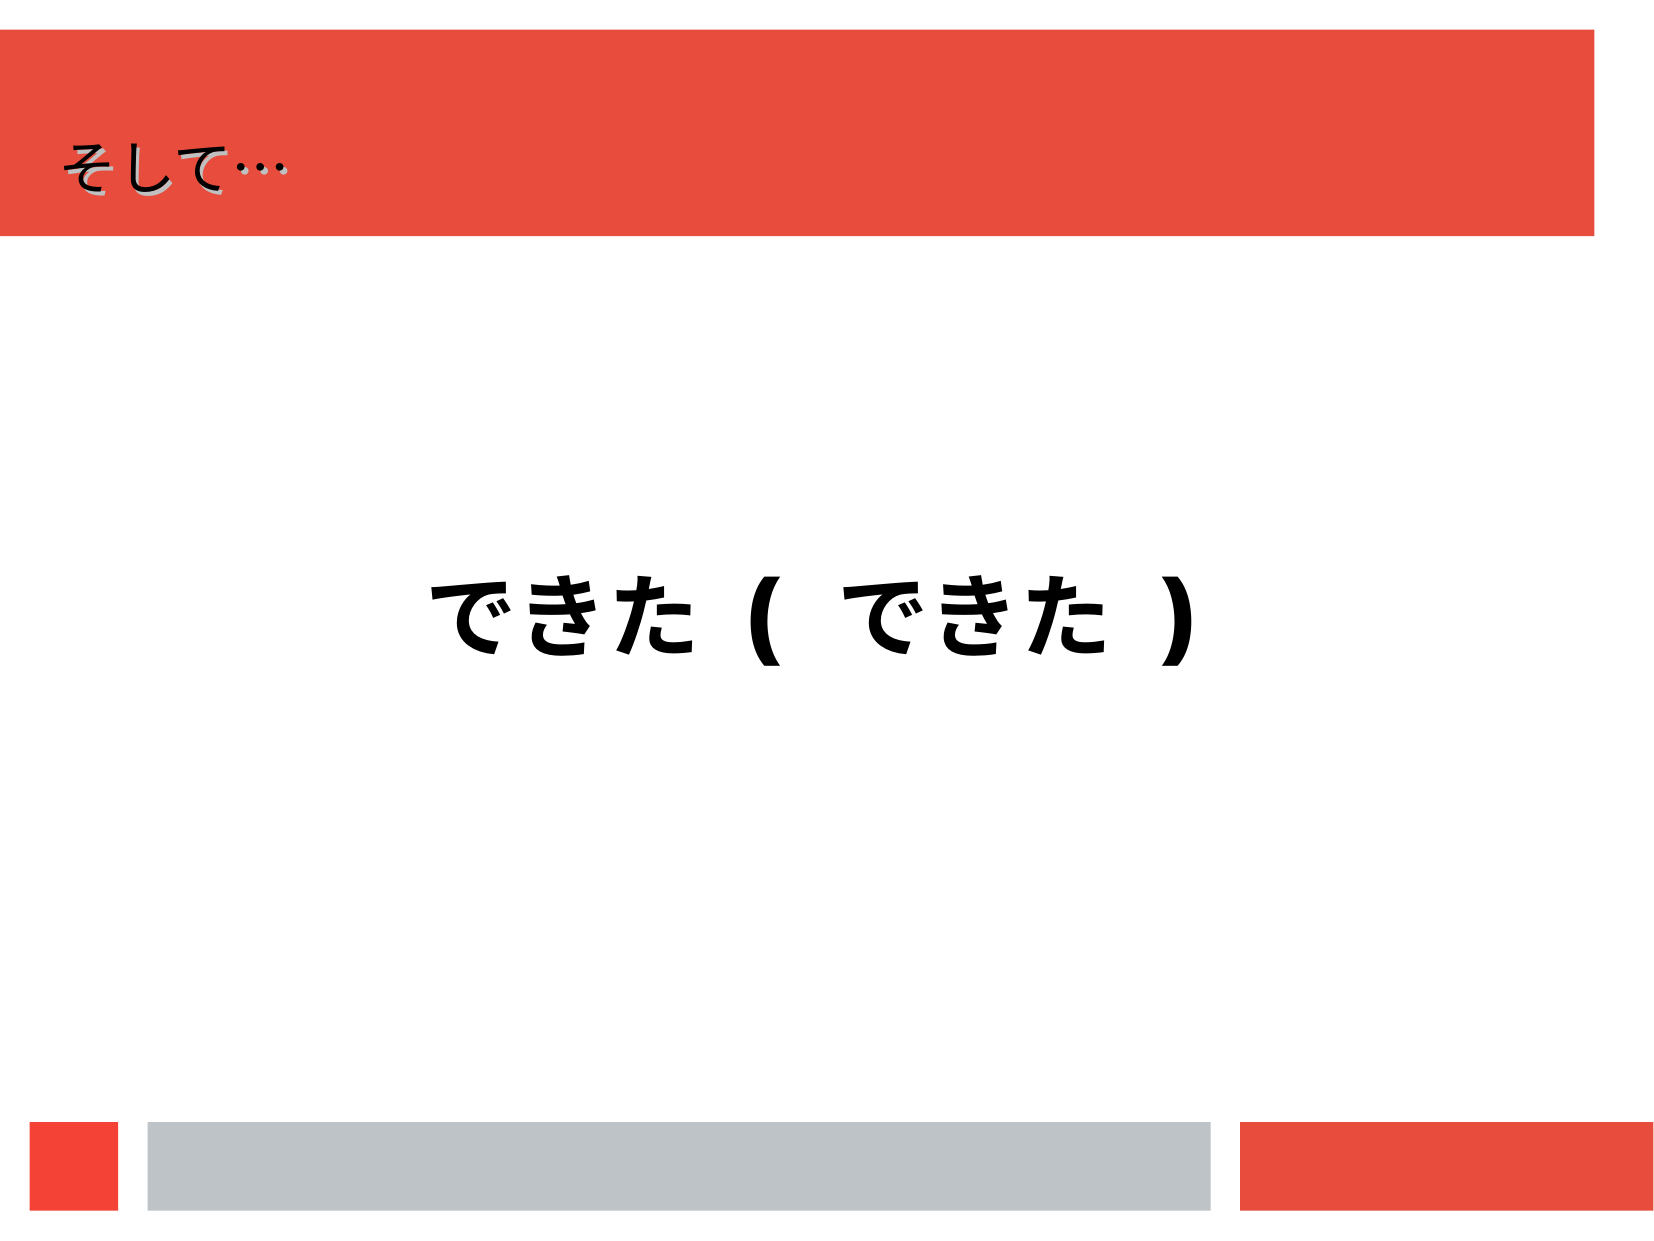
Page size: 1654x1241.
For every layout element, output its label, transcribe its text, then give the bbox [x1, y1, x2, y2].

title できた ( できた ) [425, 531, 1276, 680]
title そして… [59, 59, 1595, 207]
